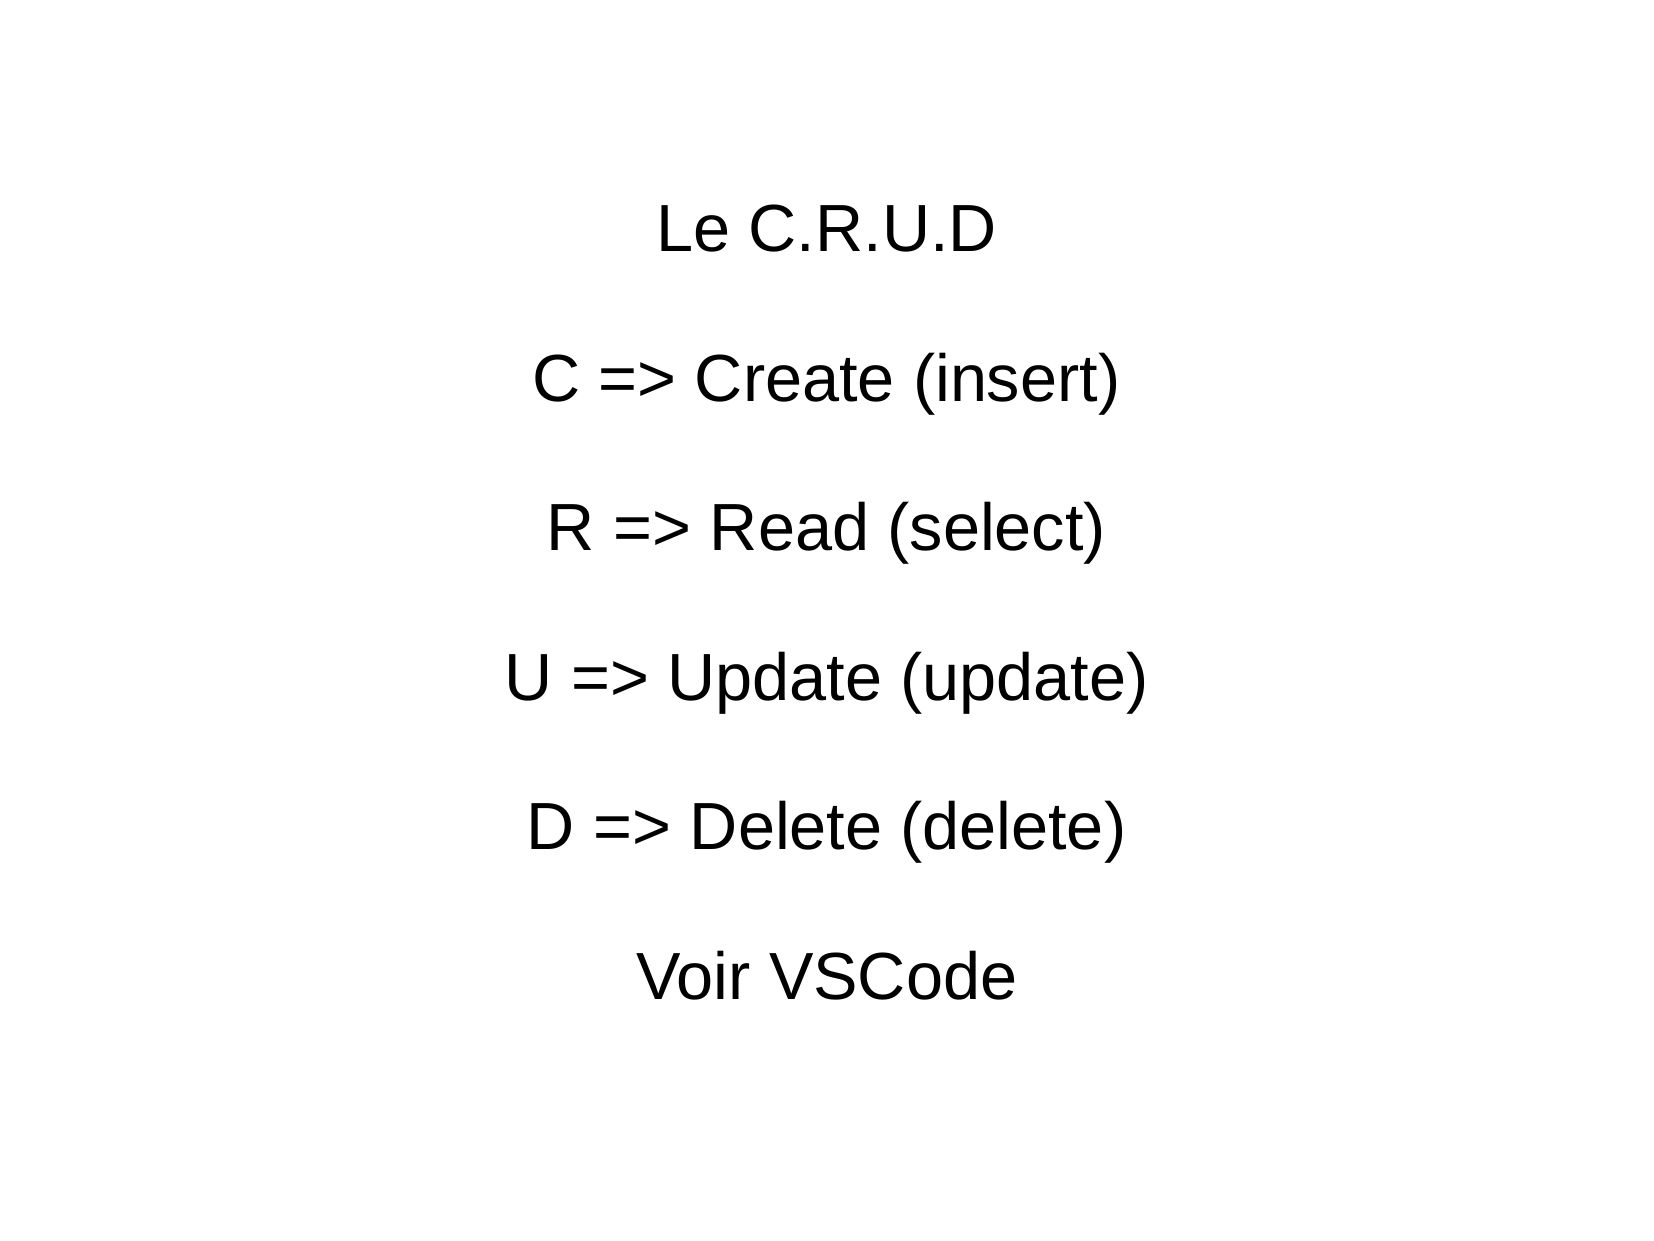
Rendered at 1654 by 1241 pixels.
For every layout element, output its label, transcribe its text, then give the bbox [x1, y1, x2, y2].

subtitle Le C.R.U.D C => Create (insert) R => Read (select) U => Update (update) D => Delete (delete) Voir VSCode [82, 23, 1571, 1182]
